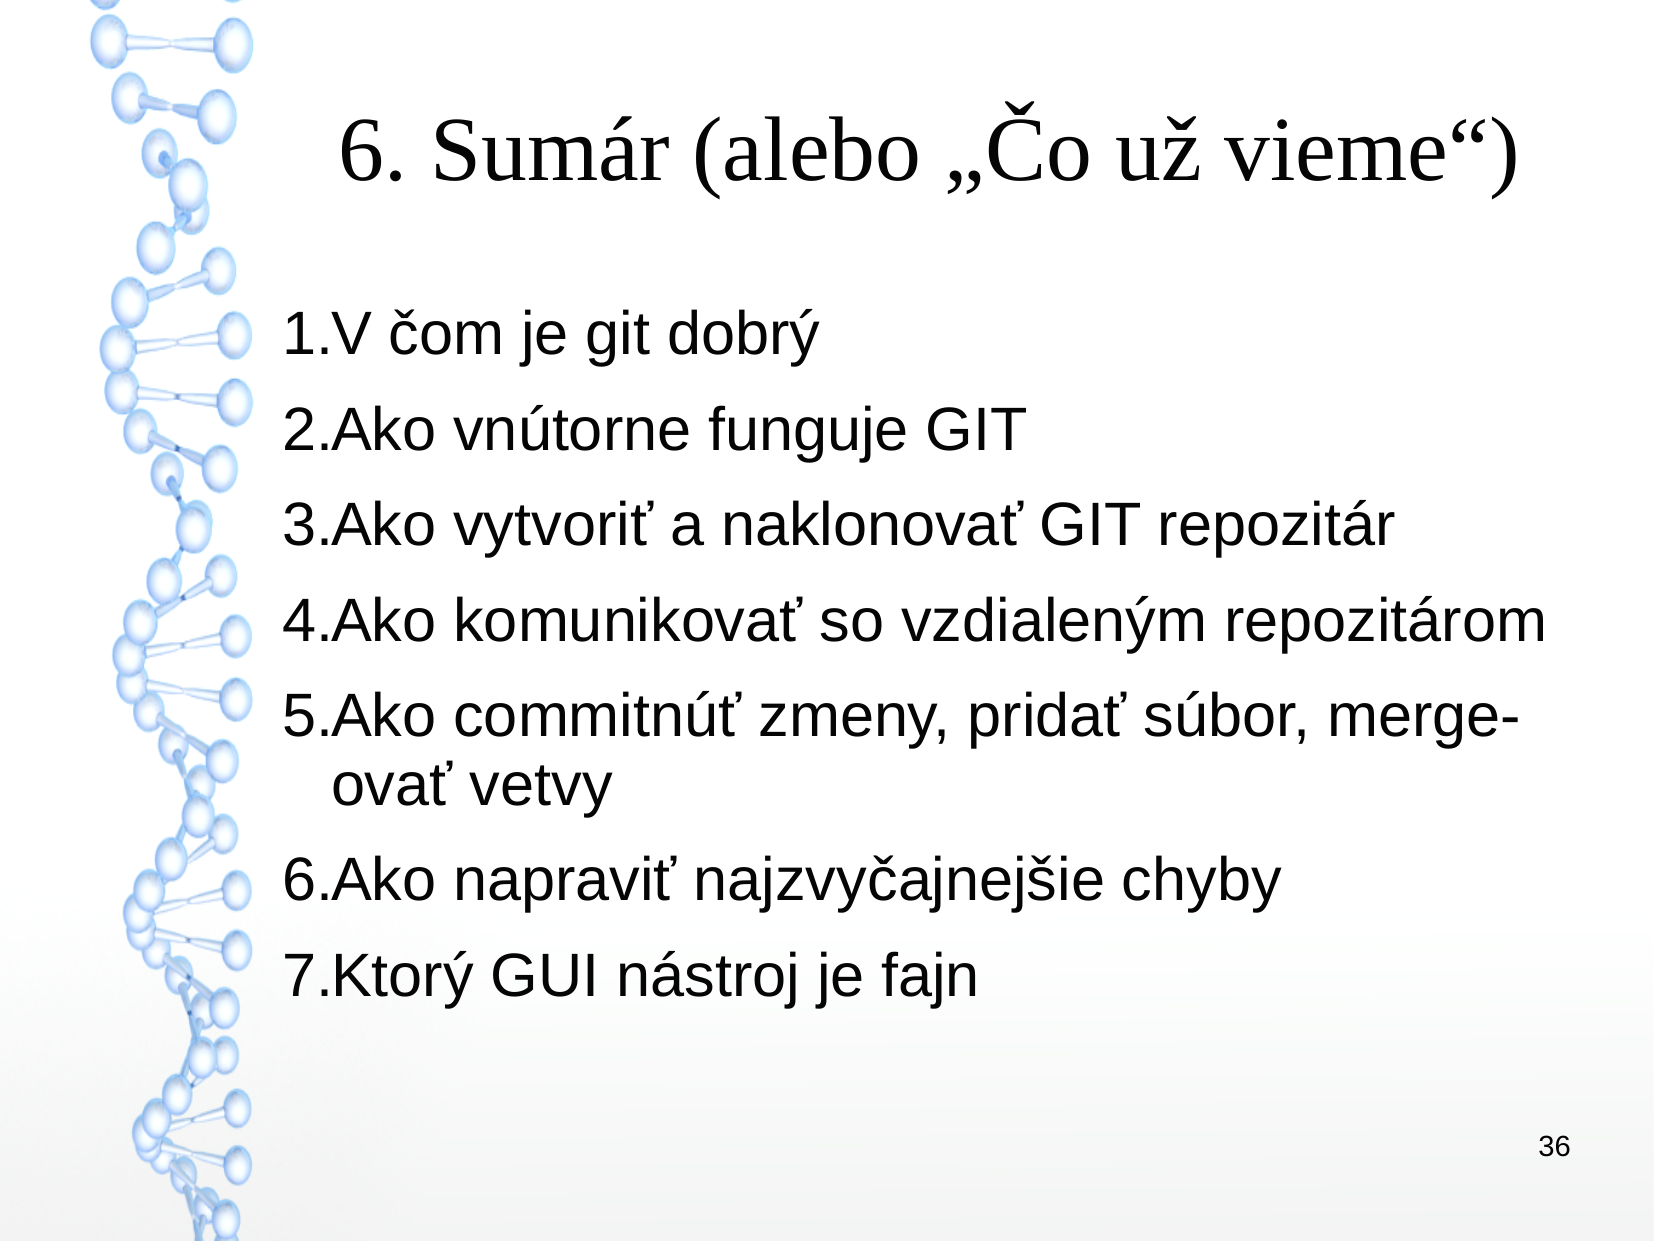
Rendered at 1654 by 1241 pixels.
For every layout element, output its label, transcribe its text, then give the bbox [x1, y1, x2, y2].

picture [0, 0, 1654, 1241]
list V čom je git dobrý Ako vnútorne funguje GIT Ako vytvoriť a naklonovať GIT repozitár Ako komunikovať so vzdialeným repozitárom Ako commitnúť zmeny, pridať súbor, merge-ovať vetvy Ako napraviť najzvyčajnejšie chyby Ktorý GUI nástroj je fajn [265, 299, 1595, 1019]
title 6. Sumár (alebo „Čo už vieme“) [265, 47, 1595, 252]
